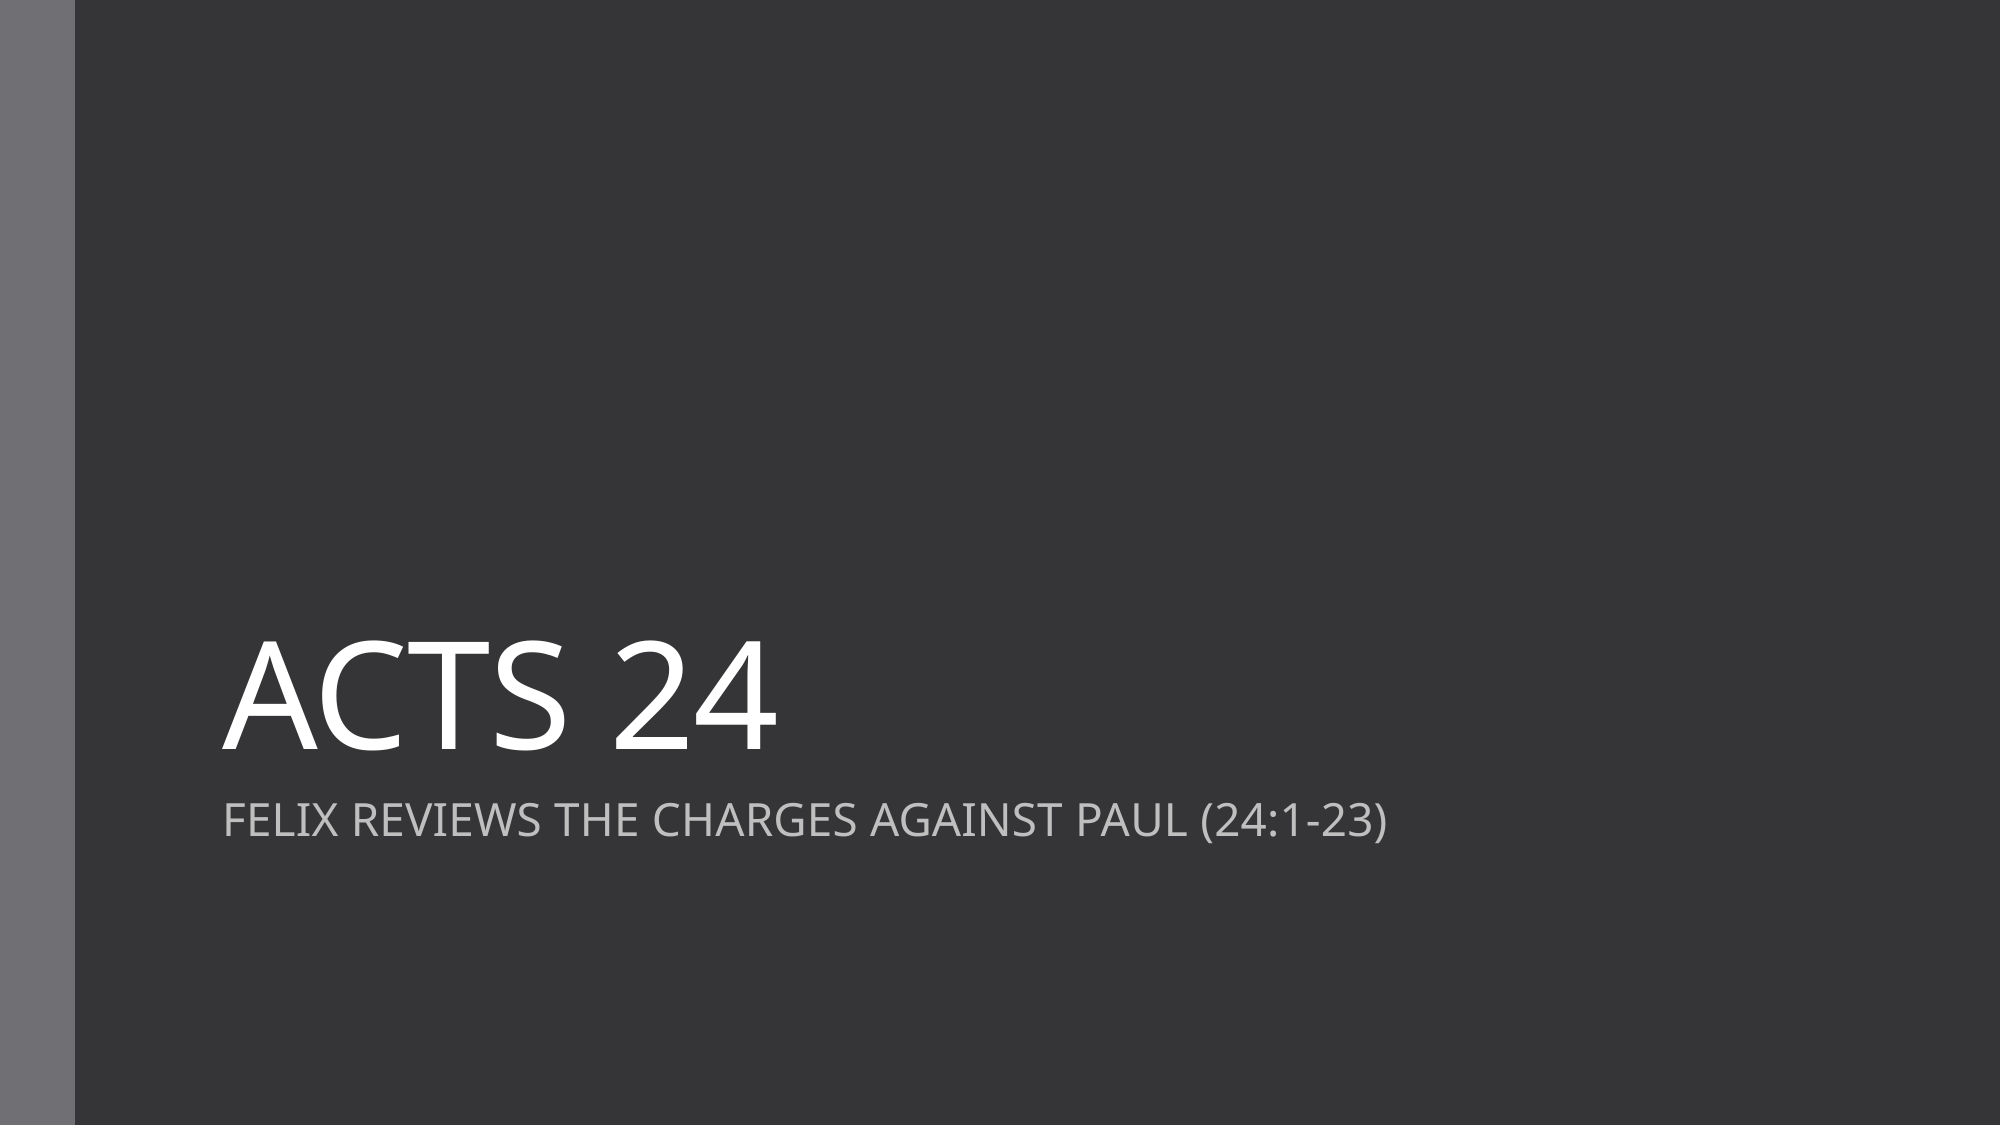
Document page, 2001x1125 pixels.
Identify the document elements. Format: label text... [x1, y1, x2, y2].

subtitle FELIX REVIEWS THE CHARGES AGAINST PAUL (24:1-23) [206, 787, 1752, 1066]
title ACTS 24 [206, 124, 1752, 787]
